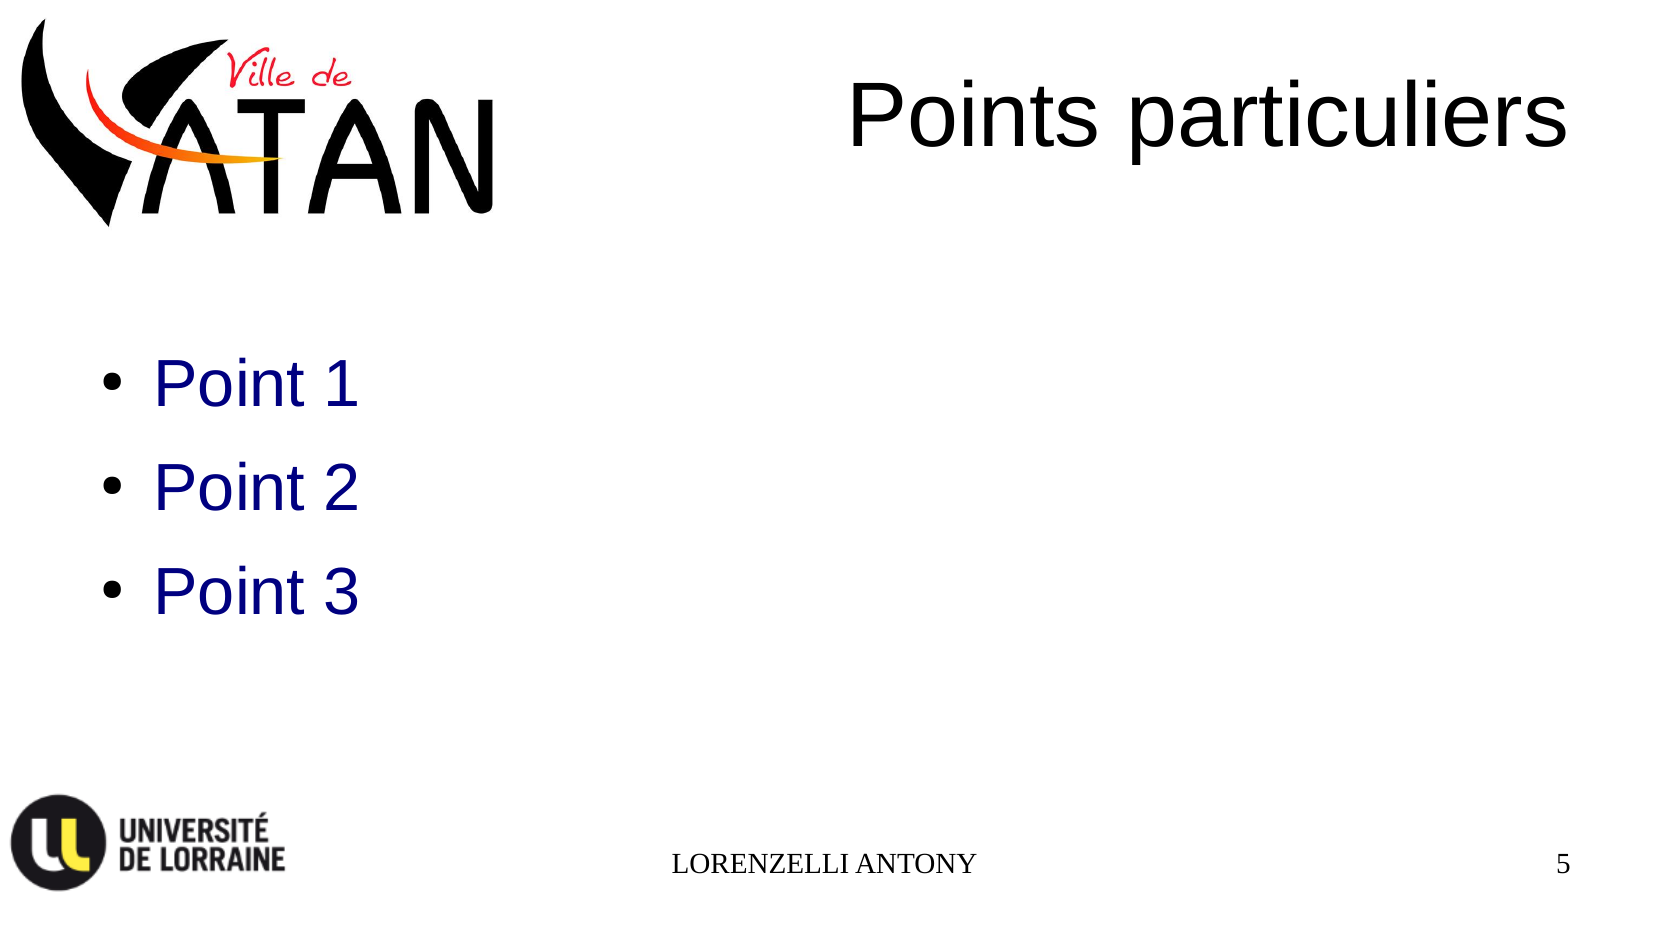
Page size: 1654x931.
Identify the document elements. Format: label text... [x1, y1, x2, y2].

picture [0, 0, 520, 255]
picture [3, 756, 296, 931]
title Points particuliers [82, 37, 1571, 193]
list Point 1 Point 2 Point 3 [82, 217, 1571, 758]
